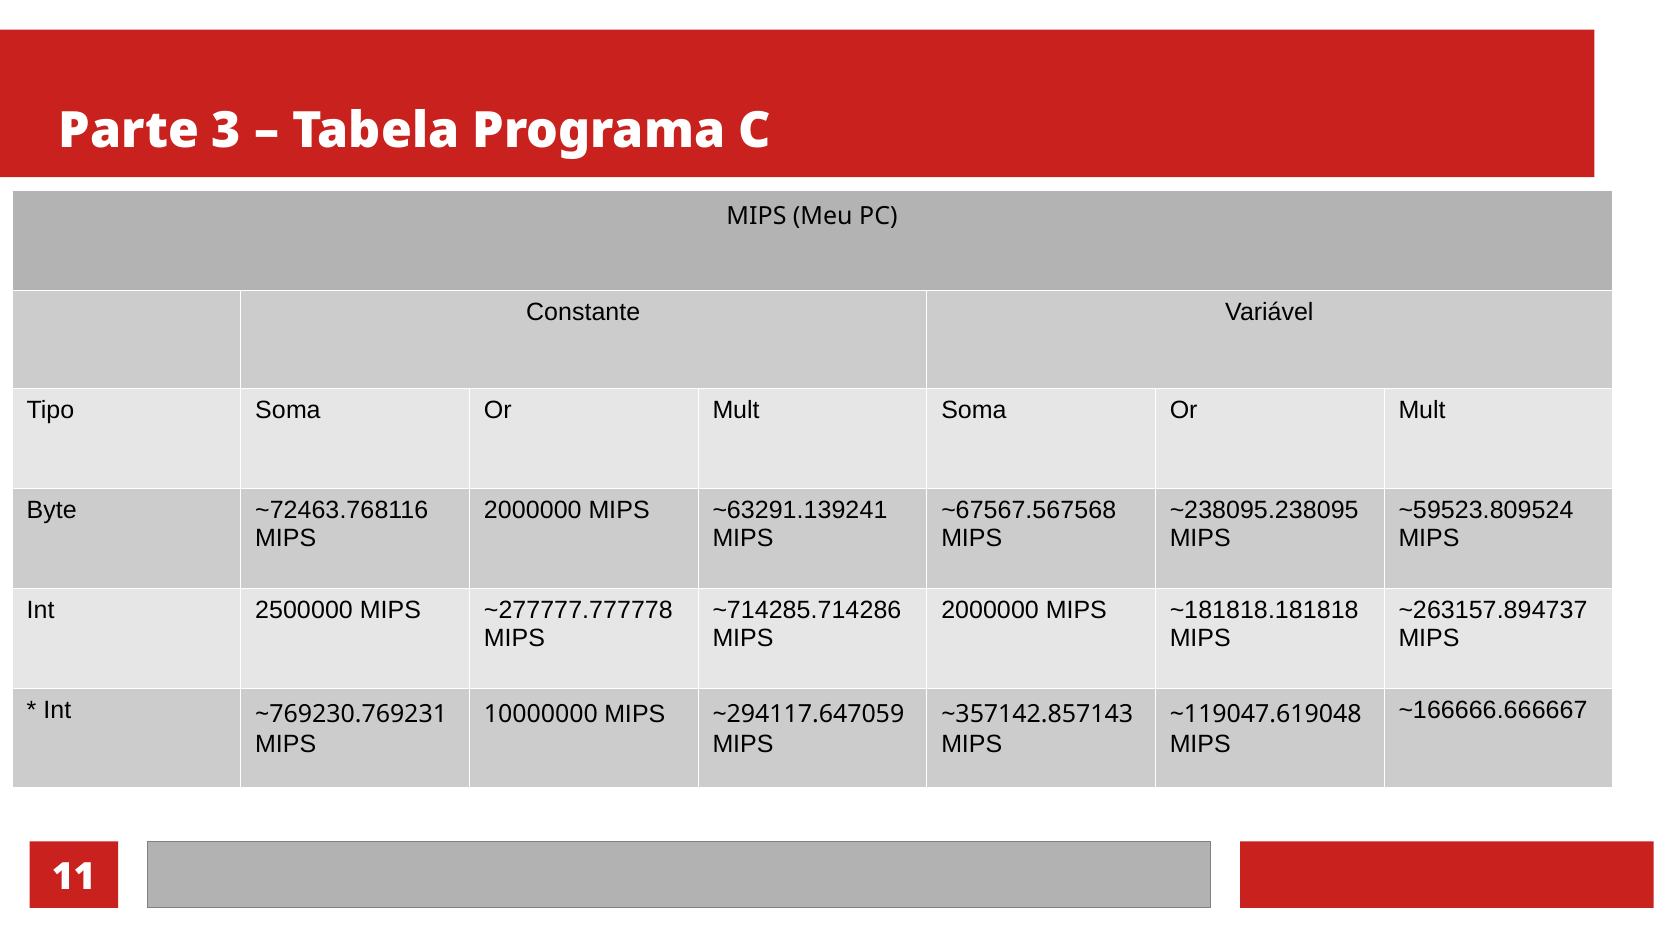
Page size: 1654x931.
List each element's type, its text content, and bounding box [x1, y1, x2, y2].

table_cell Soma [241, 389, 469, 488]
table_cell 2000000 MIPS [927, 589, 1155, 688]
table_cell ~166666.666667 [1385, 689, 1612, 787]
table_cell ~59523.809524 MIPS [1385, 489, 1612, 588]
table_cell ~67567.567568 MIPS [927, 489, 1155, 588]
table_cell Byte [13, 489, 240, 588]
table_cell ~357142.857143 MIPS [927, 689, 1155, 787]
table_cell Or [470, 389, 698, 488]
table_cell * Int [13, 689, 240, 787]
table_cell Tipo [13, 389, 240, 488]
table_cell ~181818.181818 MIPS [1156, 589, 1384, 688]
title Parte 3 – Tabela Programa C [59, 44, 1595, 163]
table_cell ~63291.139241 MIPS [699, 489, 926, 588]
table_cell 2000000 MIPS [470, 489, 698, 588]
table_cell Mult [699, 389, 926, 488]
table_cell Int [13, 589, 240, 688]
table_cell ~277777.777778 MIPS [470, 589, 698, 688]
table_header MIPS (Meu PC) [13, 191, 1612, 290]
table_cell ~238095.238095 MIPS [1156, 489, 1384, 588]
table_cell 2500000 MIPS [241, 589, 469, 688]
table_cell Mult [1385, 389, 1612, 488]
table_cell ~72463.768116 MIPS [241, 489, 469, 588]
table_cell ~769230.769231MIPS [241, 689, 469, 787]
table_cell Constante [241, 291, 926, 388]
table_cell ~714285.714286 MIPS [699, 589, 926, 688]
table_cell ~294117.647059 MIPS [699, 689, 926, 787]
table_cell 10000000 MIPS [470, 689, 698, 787]
table_cell Soma [927, 389, 1155, 488]
table_cell Or [1156, 389, 1384, 488]
table_cell [13, 291, 240, 388]
table_cell ~263157.894737 MIPS [1385, 589, 1612, 688]
table_cell ~119047.619048 MIPS [1156, 689, 1384, 787]
table_cell Variável [927, 291, 1612, 388]
